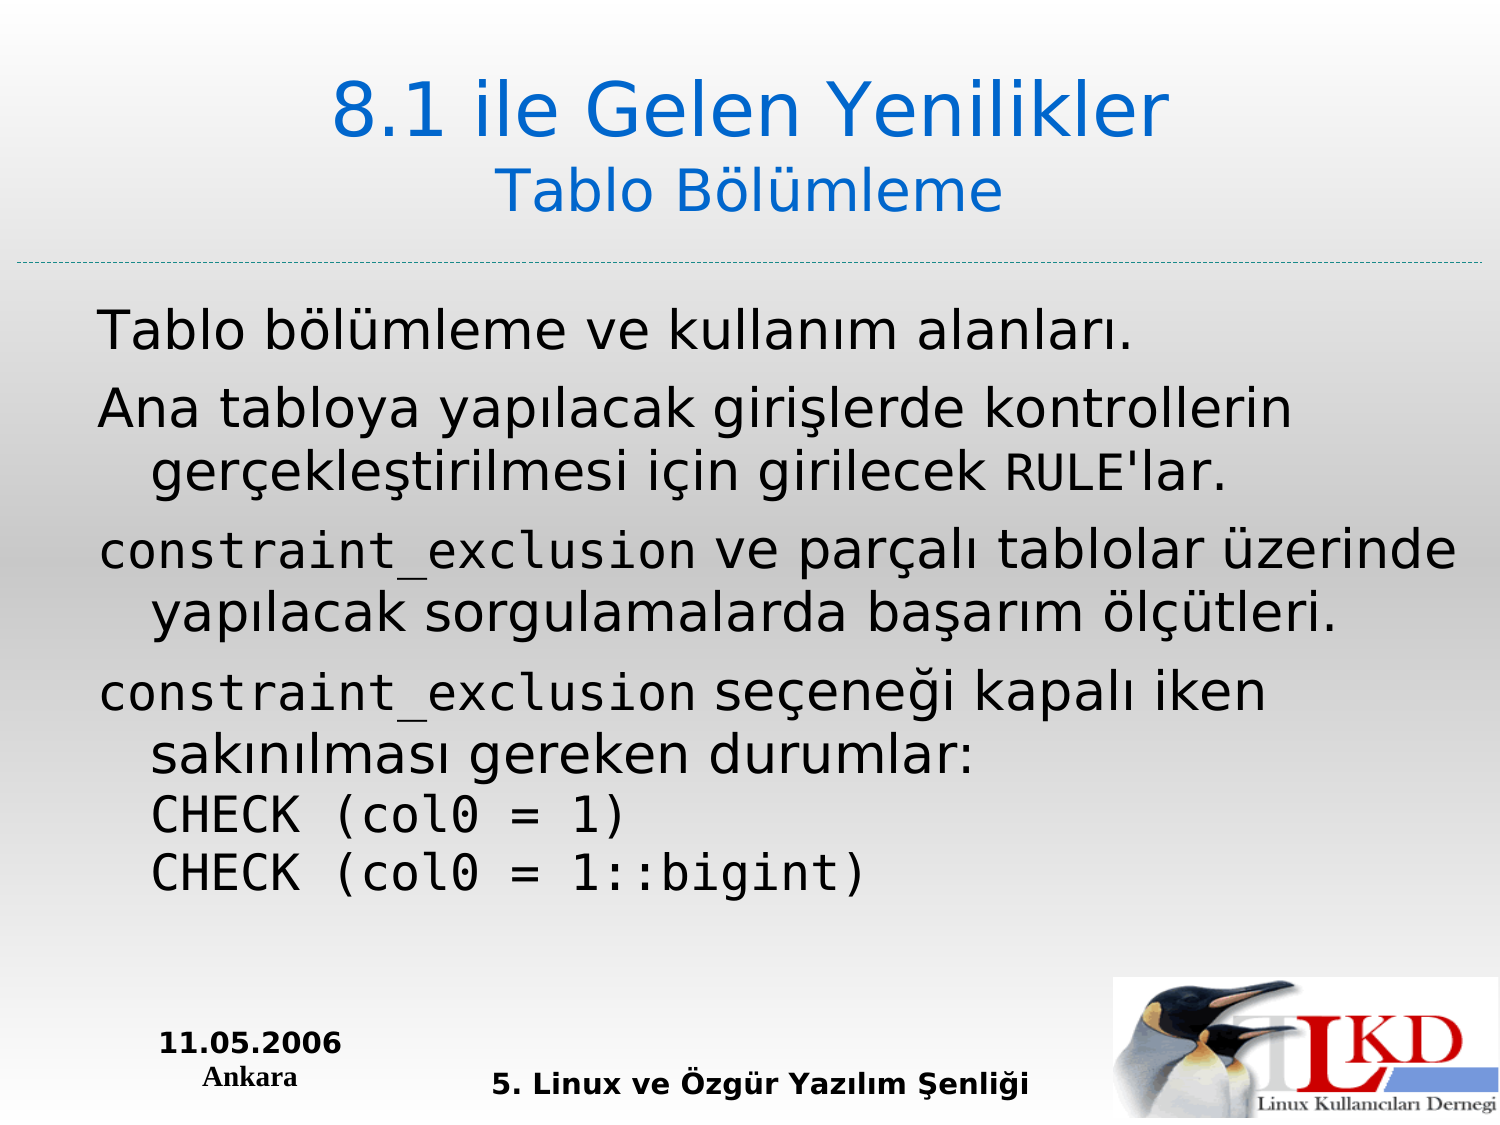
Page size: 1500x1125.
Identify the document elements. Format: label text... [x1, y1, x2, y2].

title 8.1 ile Gelen Yenilikler Tablo Bölümleme [0, 0, 1500, 225]
list Tablo bölümleme ve kullanım alanları. Ana tabloya yapılacak girişlerde kontrollerin gerçekleştirilmesi için girilecek RULE'lar. constraint_exclusion ve parçalı tablolar üzerinde yapılacak sorgulamalarda başarım ölçütleri. constraint_exclusion seçeneği kapalı iken sakınılması gereken durumlar: CHECK (col0 = 1) CHECK (col0 = 1::bigint) [0, 299, 1500, 975]
picture [1113, 977, 1499, 1118]
